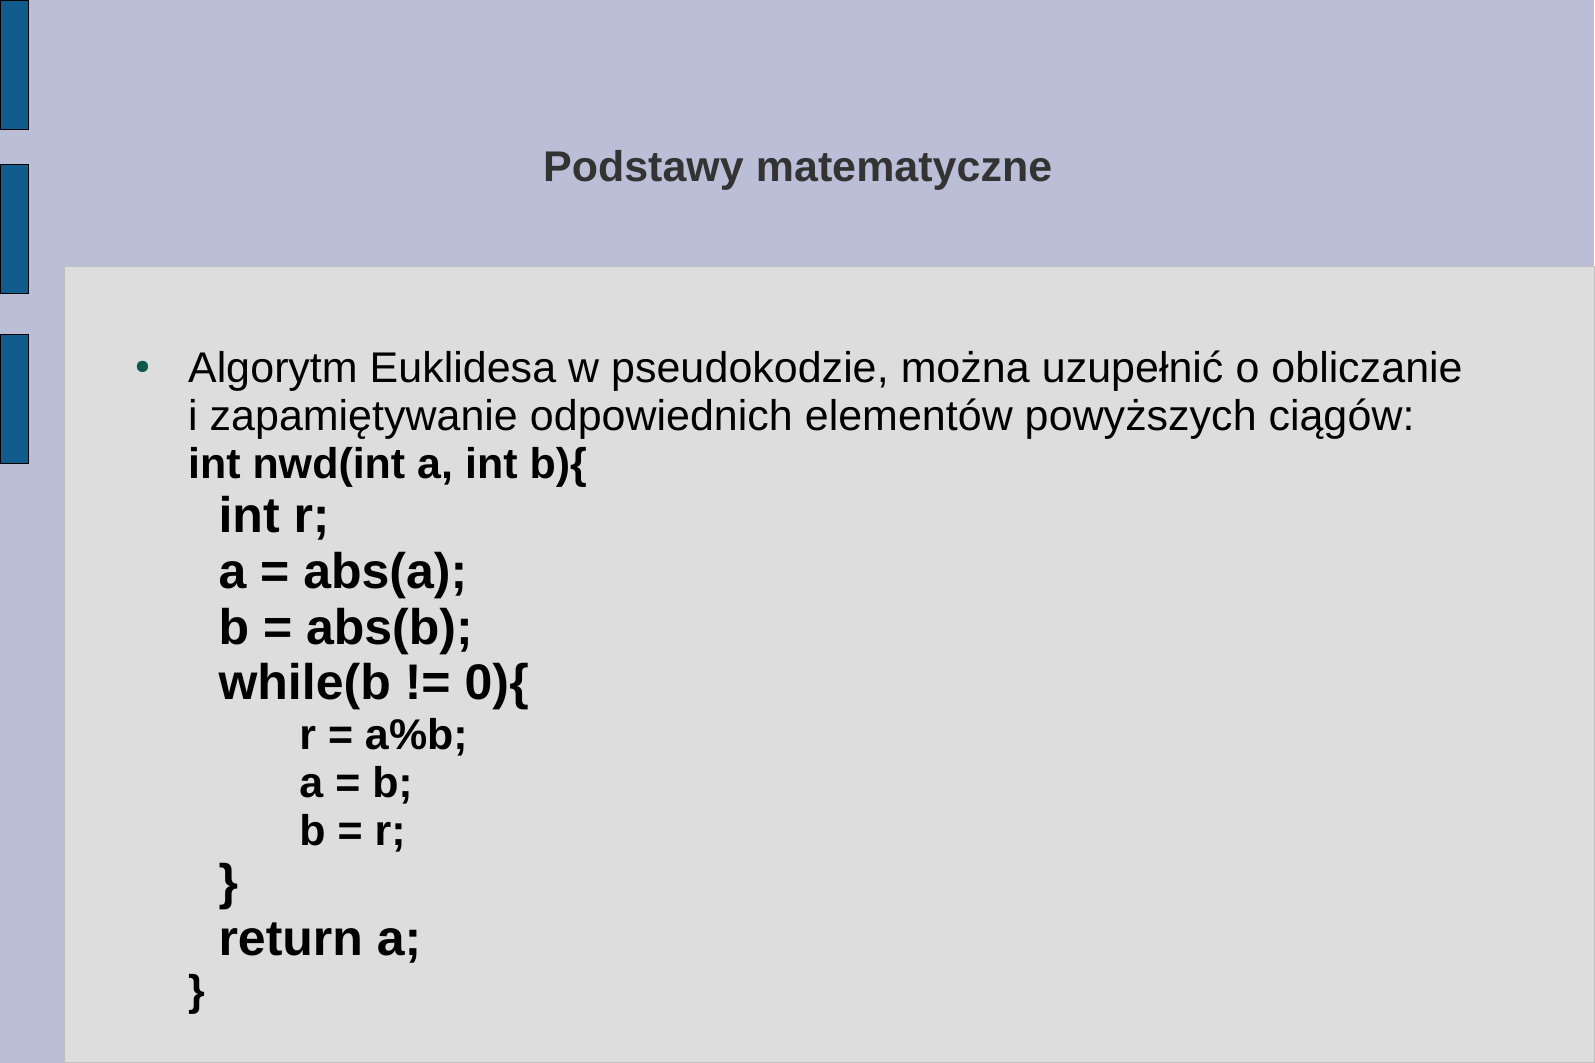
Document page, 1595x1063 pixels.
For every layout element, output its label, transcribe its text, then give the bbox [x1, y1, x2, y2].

list Algorytm Euklidesa w pseudokodzie, można uzupełnić o obliczanie i zapamiętywanie odpowiednich elementów powyższych ciągów: int nwd(int a, int b){ int r; a = abs(a); b = abs(b); while(b != 0){ r = a%b; a = b; b = r; } return a; } [117, 295, 1479, 1027]
title Podstawy matematyczne [117, 78, 1479, 256]
